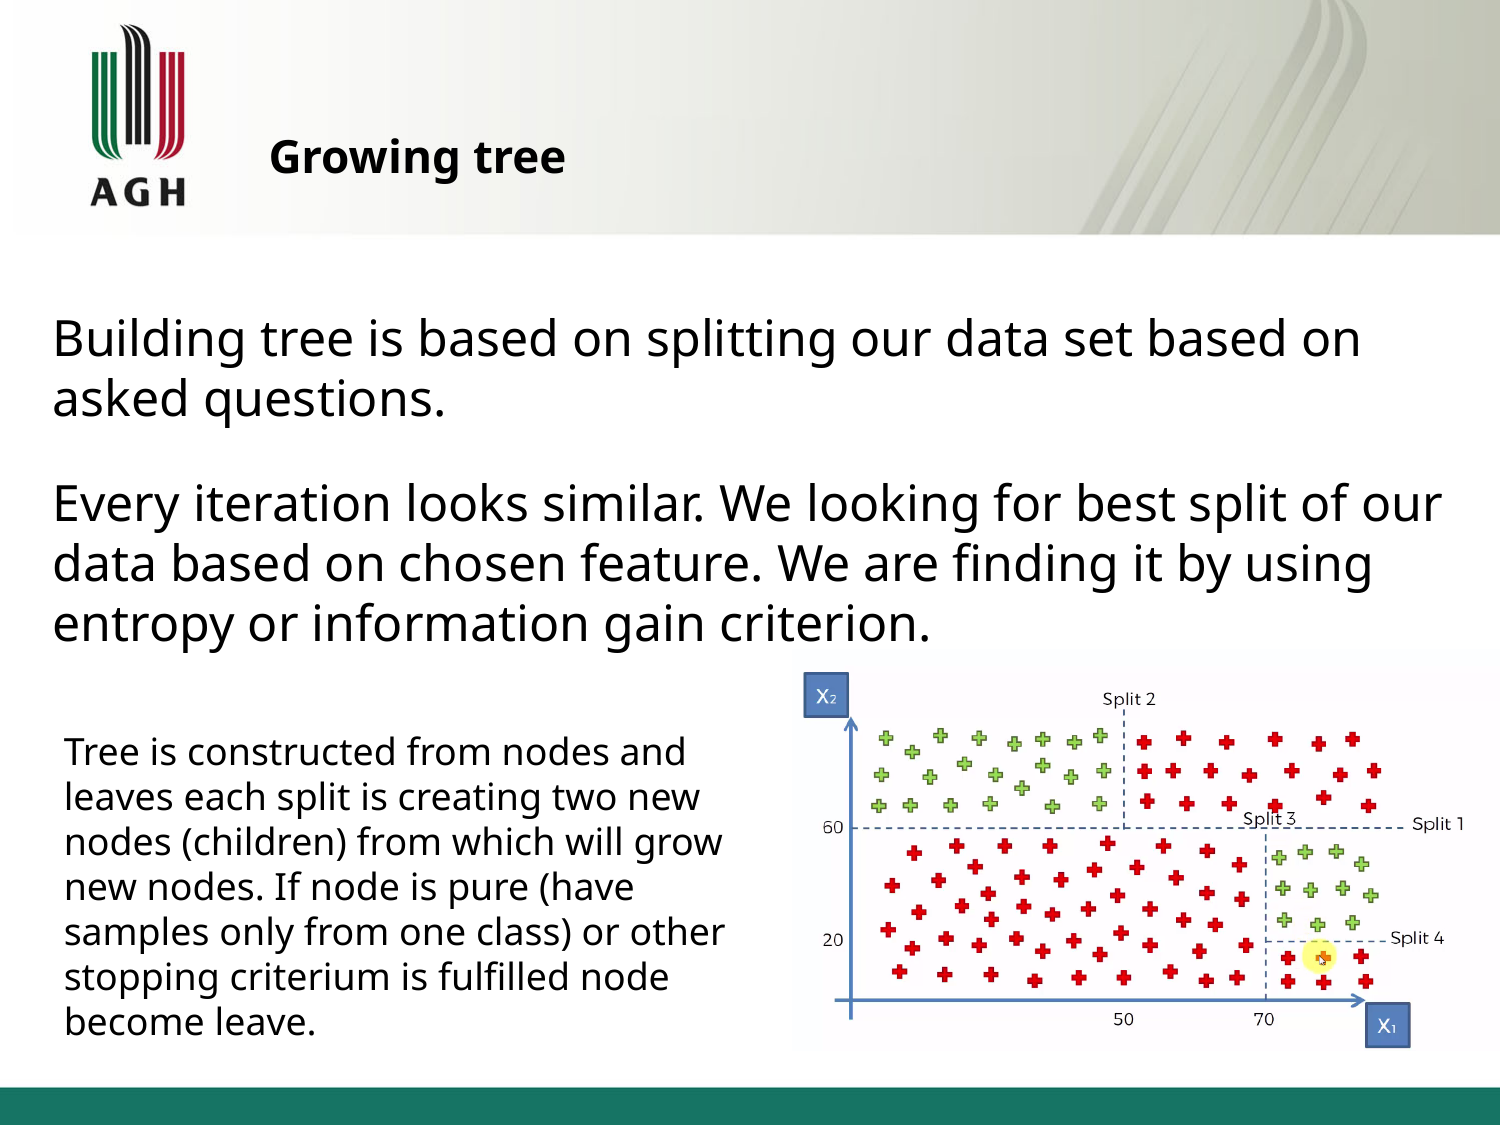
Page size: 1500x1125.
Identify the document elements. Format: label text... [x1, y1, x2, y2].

text_box Tree is constructed from nodes and leaves each split is creating two new nodes (children) from which will grow new nodes. If node is pure (have samples only from one class) or other stopping criterium is fulfilled node become leave. [49, 720, 780, 1051]
picture [0, 0, 1500, 1125]
text_box Growing tree [253, 119, 1425, 191]
text_box Building tree is based on splitting our data set based on asked questions. Every iteration looks similar. We looking for best split of our data based on chosen feature. We are finding it by using entropy or information gain criterion. [37, 299, 1476, 660]
